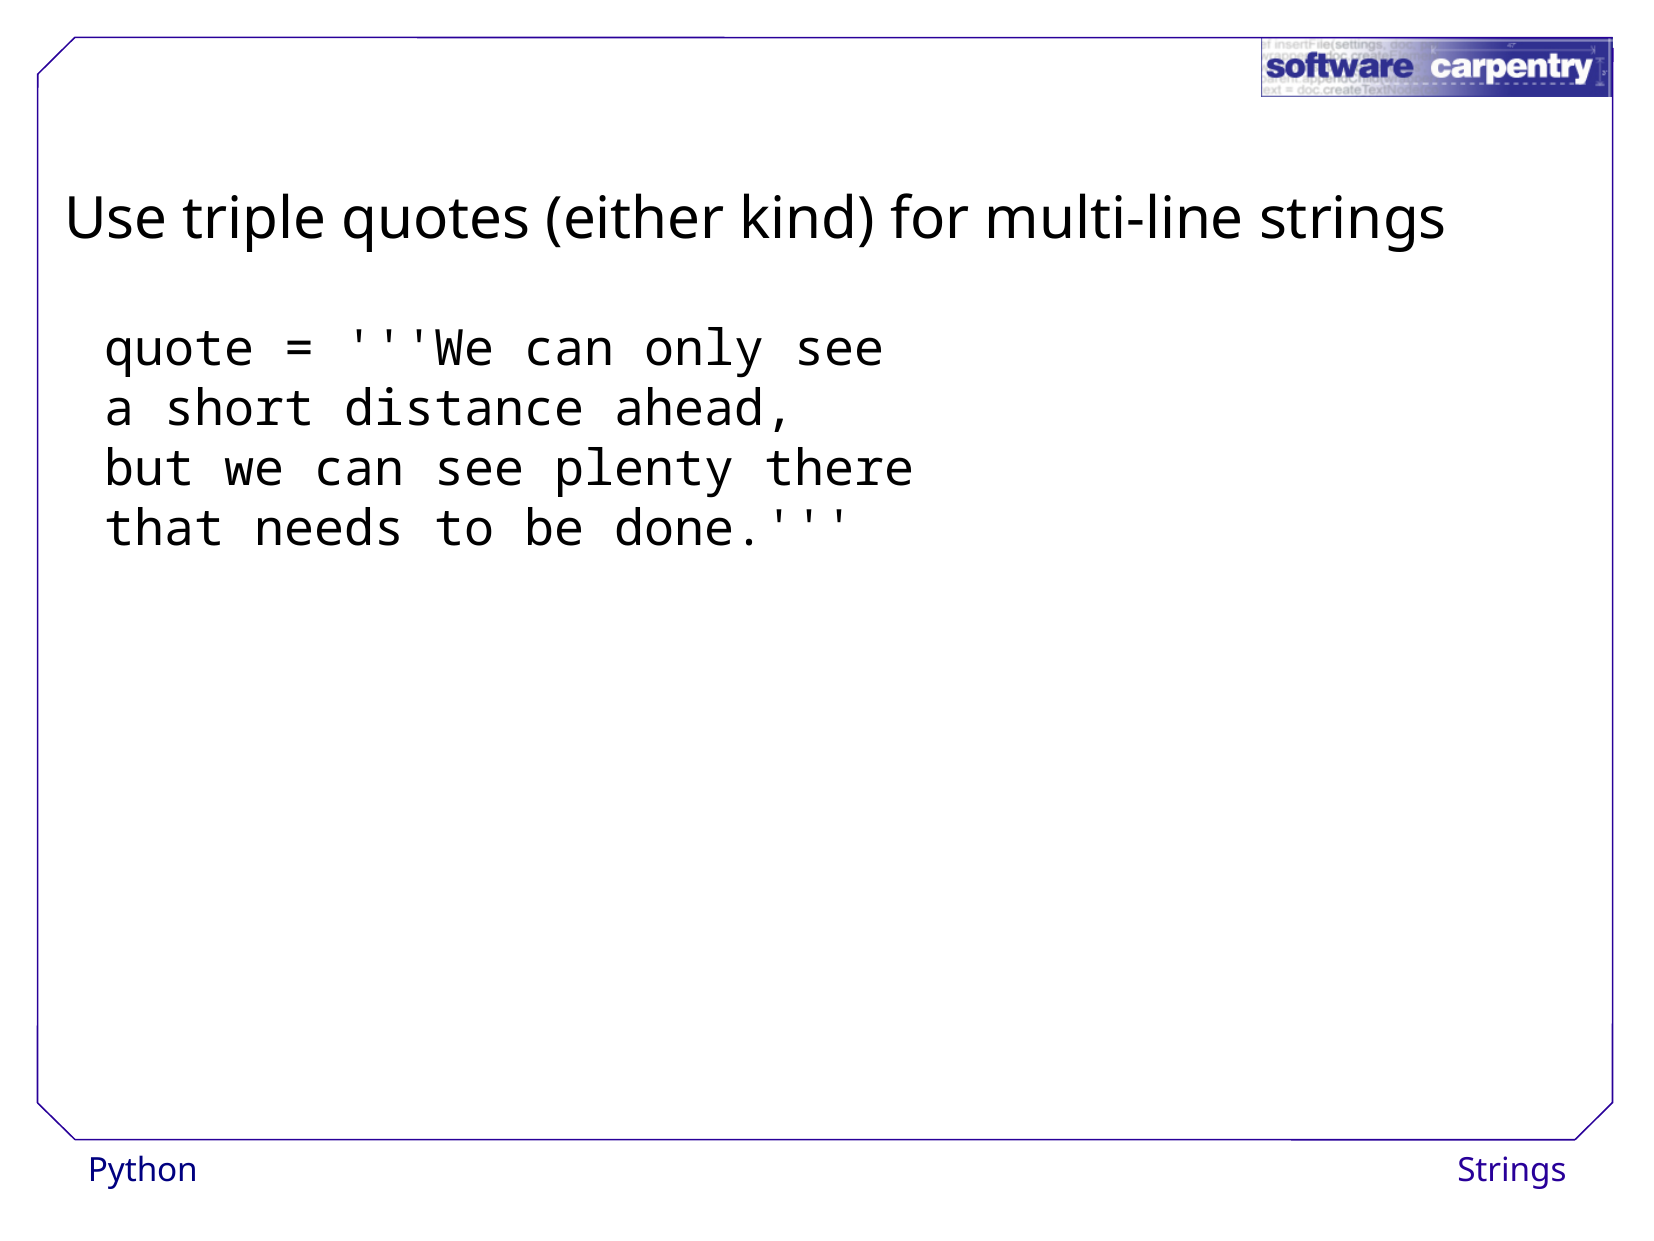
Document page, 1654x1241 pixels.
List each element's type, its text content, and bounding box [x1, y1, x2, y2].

text_box quote = '''We can only see a short distance ahead, but we can see plenty there that needs to be done.''' [89, 307, 827, 648]
picture [1261, 39, 1613, 97]
text_box Use triple quotes (either kind) for multi-line strings [49, 138, 1612, 259]
